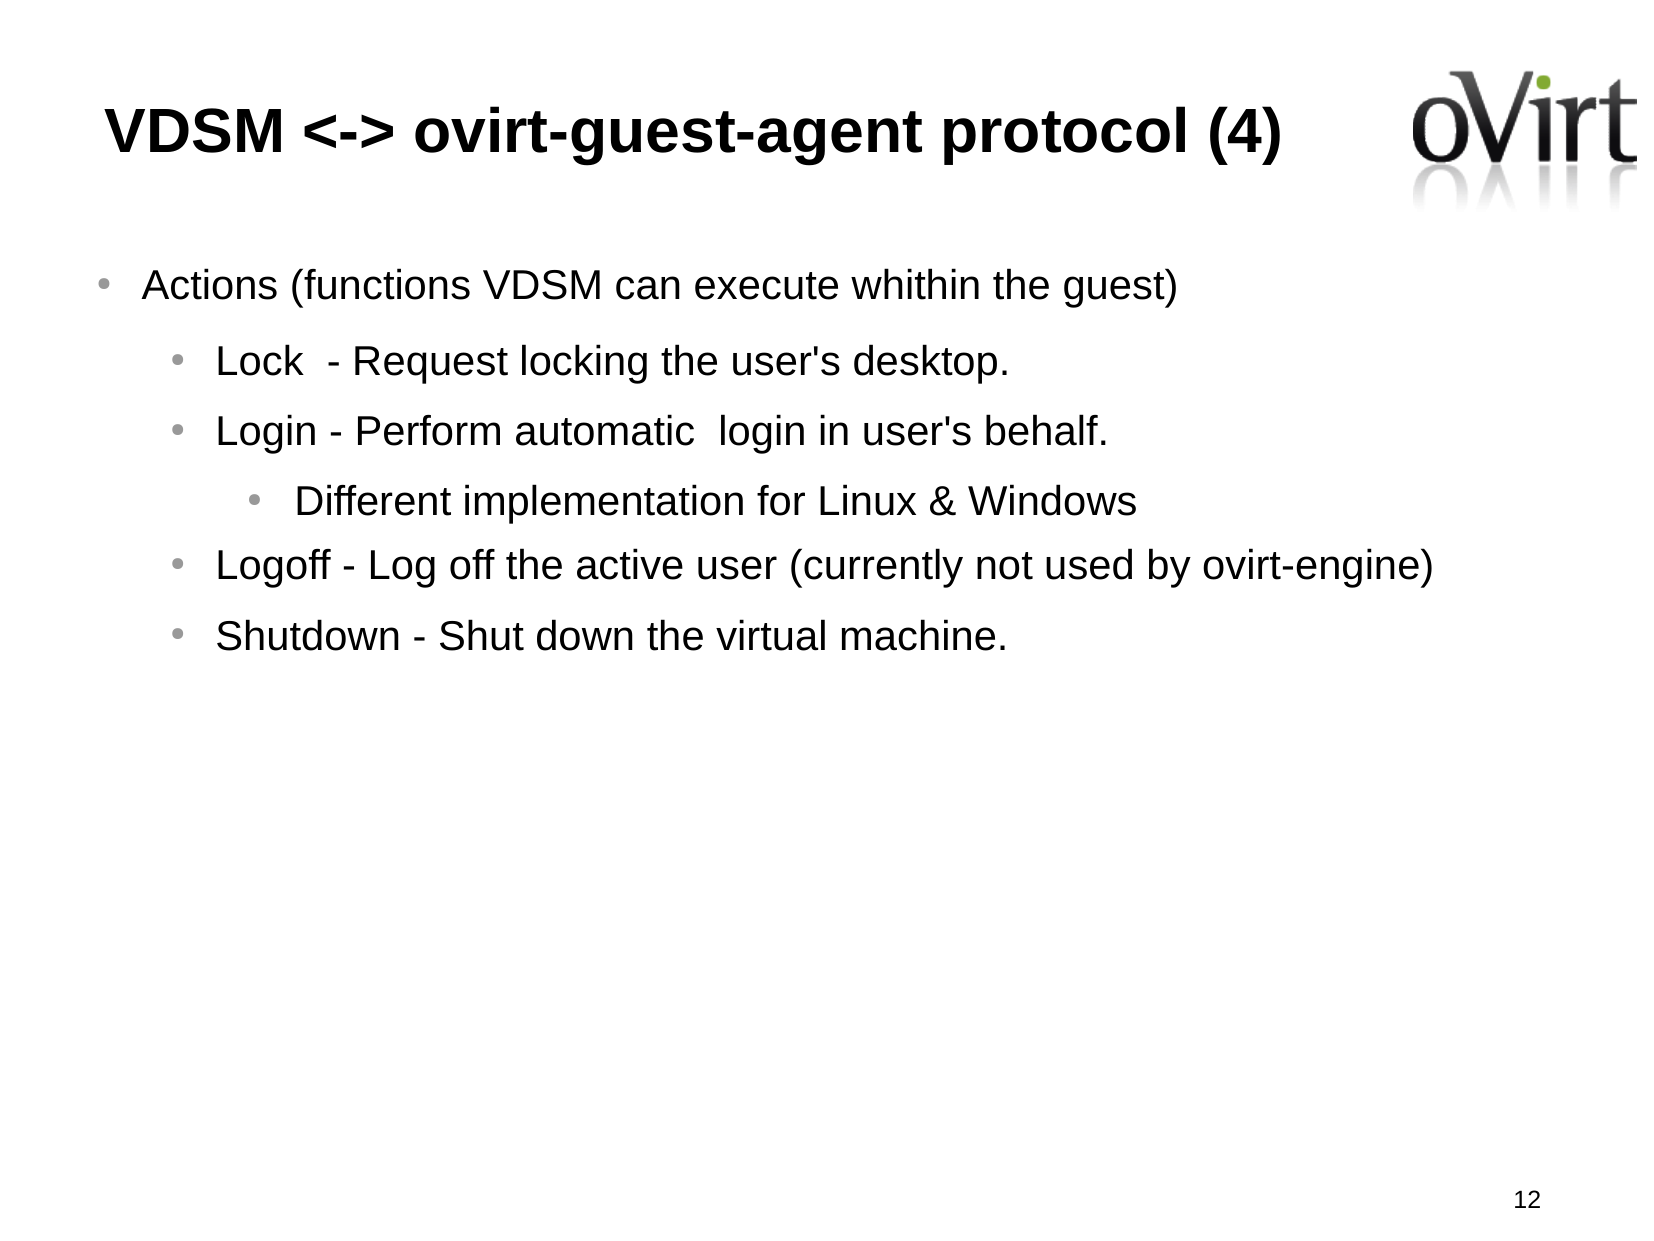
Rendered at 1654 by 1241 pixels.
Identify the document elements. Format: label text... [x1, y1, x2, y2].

title VDSM <-> ovirt-guest-agent protocol (4) [82, 37, 1303, 226]
picture [1413, 63, 1637, 212]
list Actions (functions VDSM can execute whithin the guest) Lock - Request locking the user's desktop. Login - Perform automatic login in user's behalf. Different implementation for Linux & Windows Logoff - Log off the active user (currently not used by ovirt-engine) Shutdown - Shut down the virtual machine. [81, 261, 1570, 1055]
